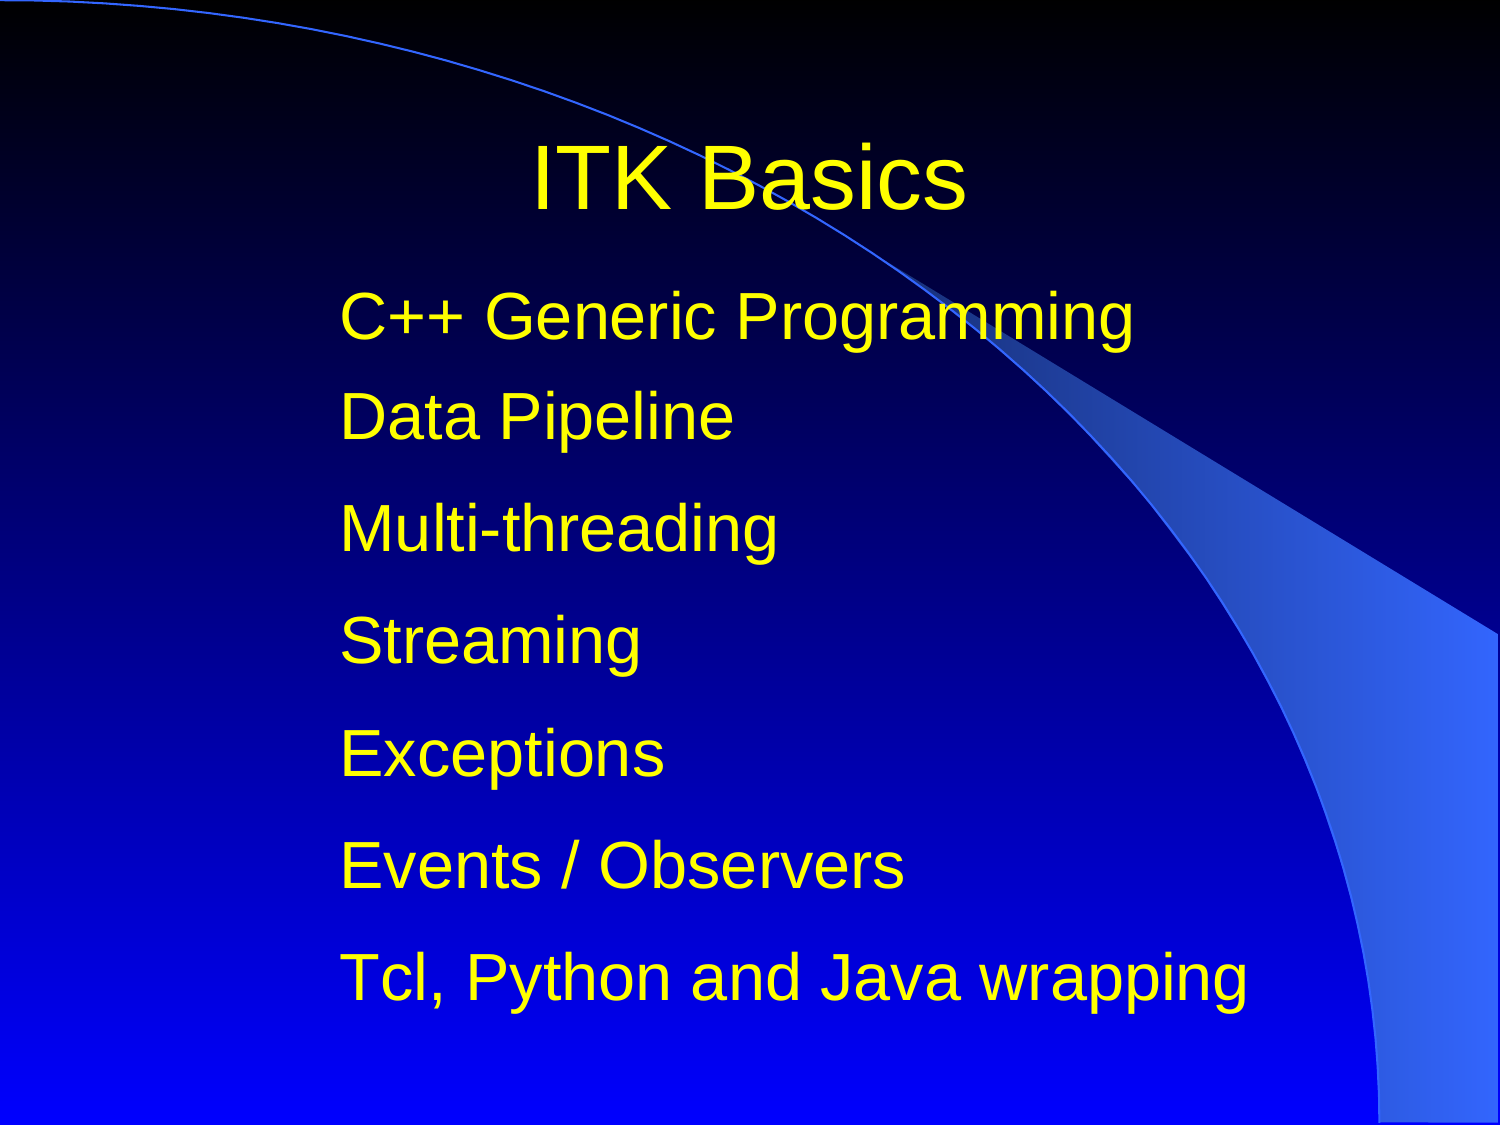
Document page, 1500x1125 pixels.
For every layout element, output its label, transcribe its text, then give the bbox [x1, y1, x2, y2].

title ITK Basics [112, 87, 1388, 276]
list C++ Generic Programming Data Pipeline Multi-threading Streaming Exceptions Events / Observers Tcl, Python and Java wrapping [324, 246, 1340, 1065]
